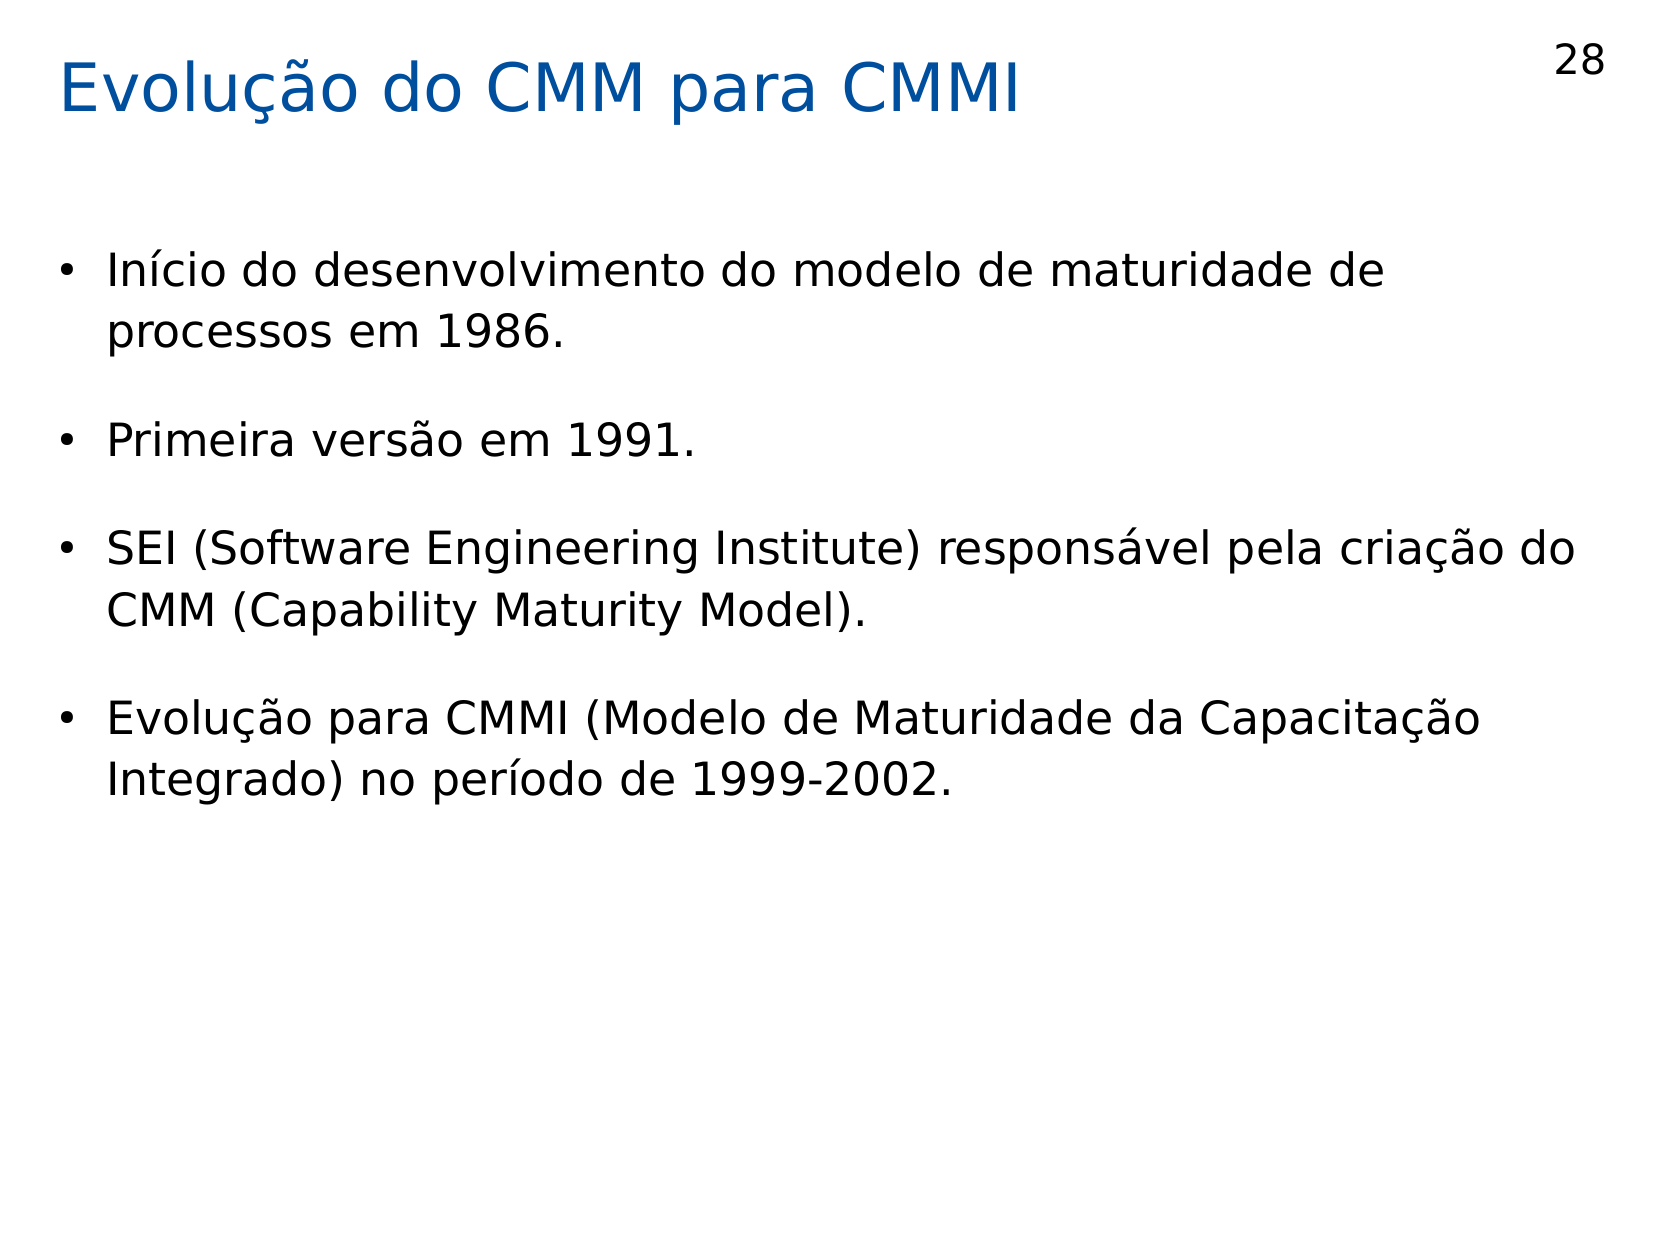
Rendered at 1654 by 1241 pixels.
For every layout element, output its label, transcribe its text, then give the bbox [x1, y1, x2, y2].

title Evolução do CMM para CMMI [59, 29, 1506, 148]
list Início do desenvolvimento do modelo de maturidade de processos em 1986. Primeira versão em 1991. SEI (Software Engineering Institute) responsável pela criação do CMM (Capability Maturity Model). Evolução para CMMI (Modelo de Maturidade da Capacitação Integrado) no período de 1999-2002. [59, 236, 1595, 1211]
